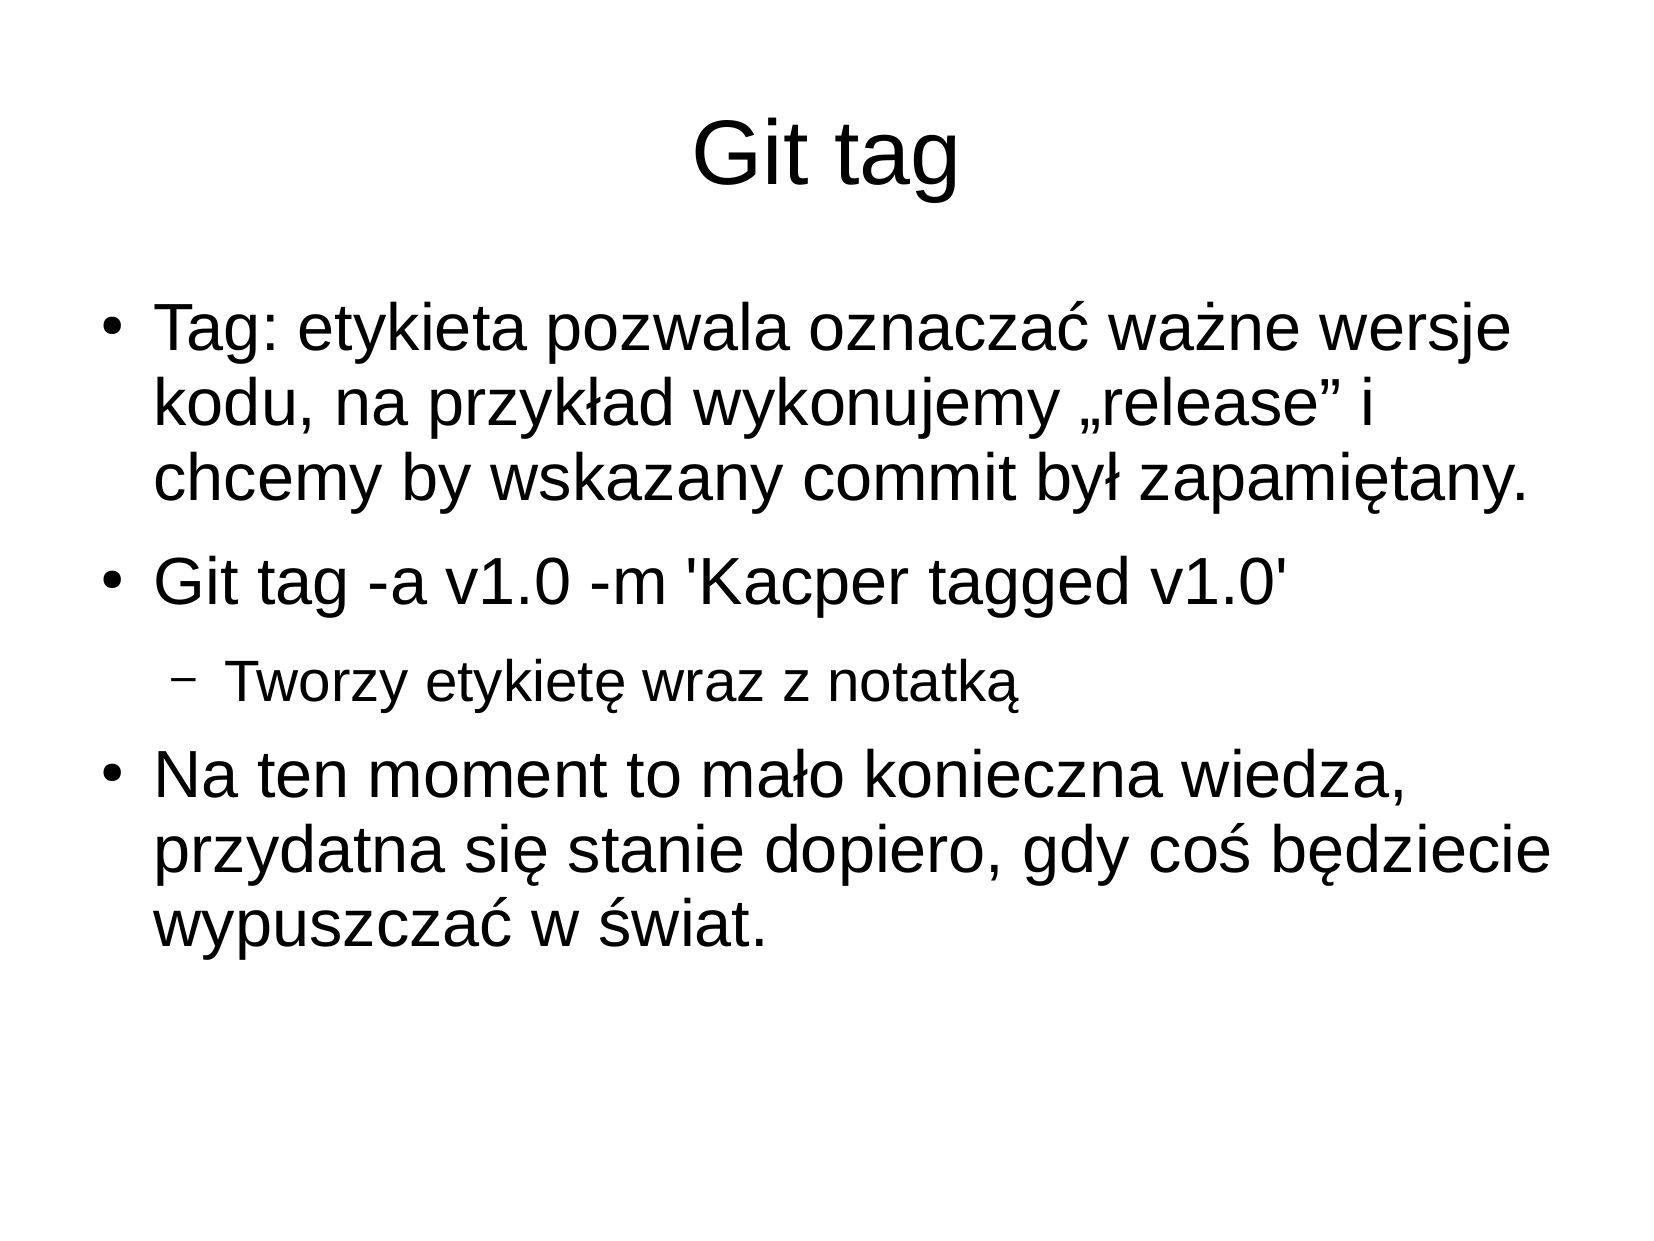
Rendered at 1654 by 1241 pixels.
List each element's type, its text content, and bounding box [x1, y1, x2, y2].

list Tag: etykieta pozwala oznaczać ważne wersje kodu, na przykład wykonujemy „release” i chcemy by wskazany commit był zapamiętany. Git tag -a v1.0 -m 'Kacper tagged v1.0' Tworzy etykietę wraz z notatką Na ten moment to mało konieczna wiedza, przydatna się stanie dopiero, gdy coś będziecie wypuszczać w świat. [82, 290, 1571, 1010]
title Git tag [82, 49, 1571, 257]
